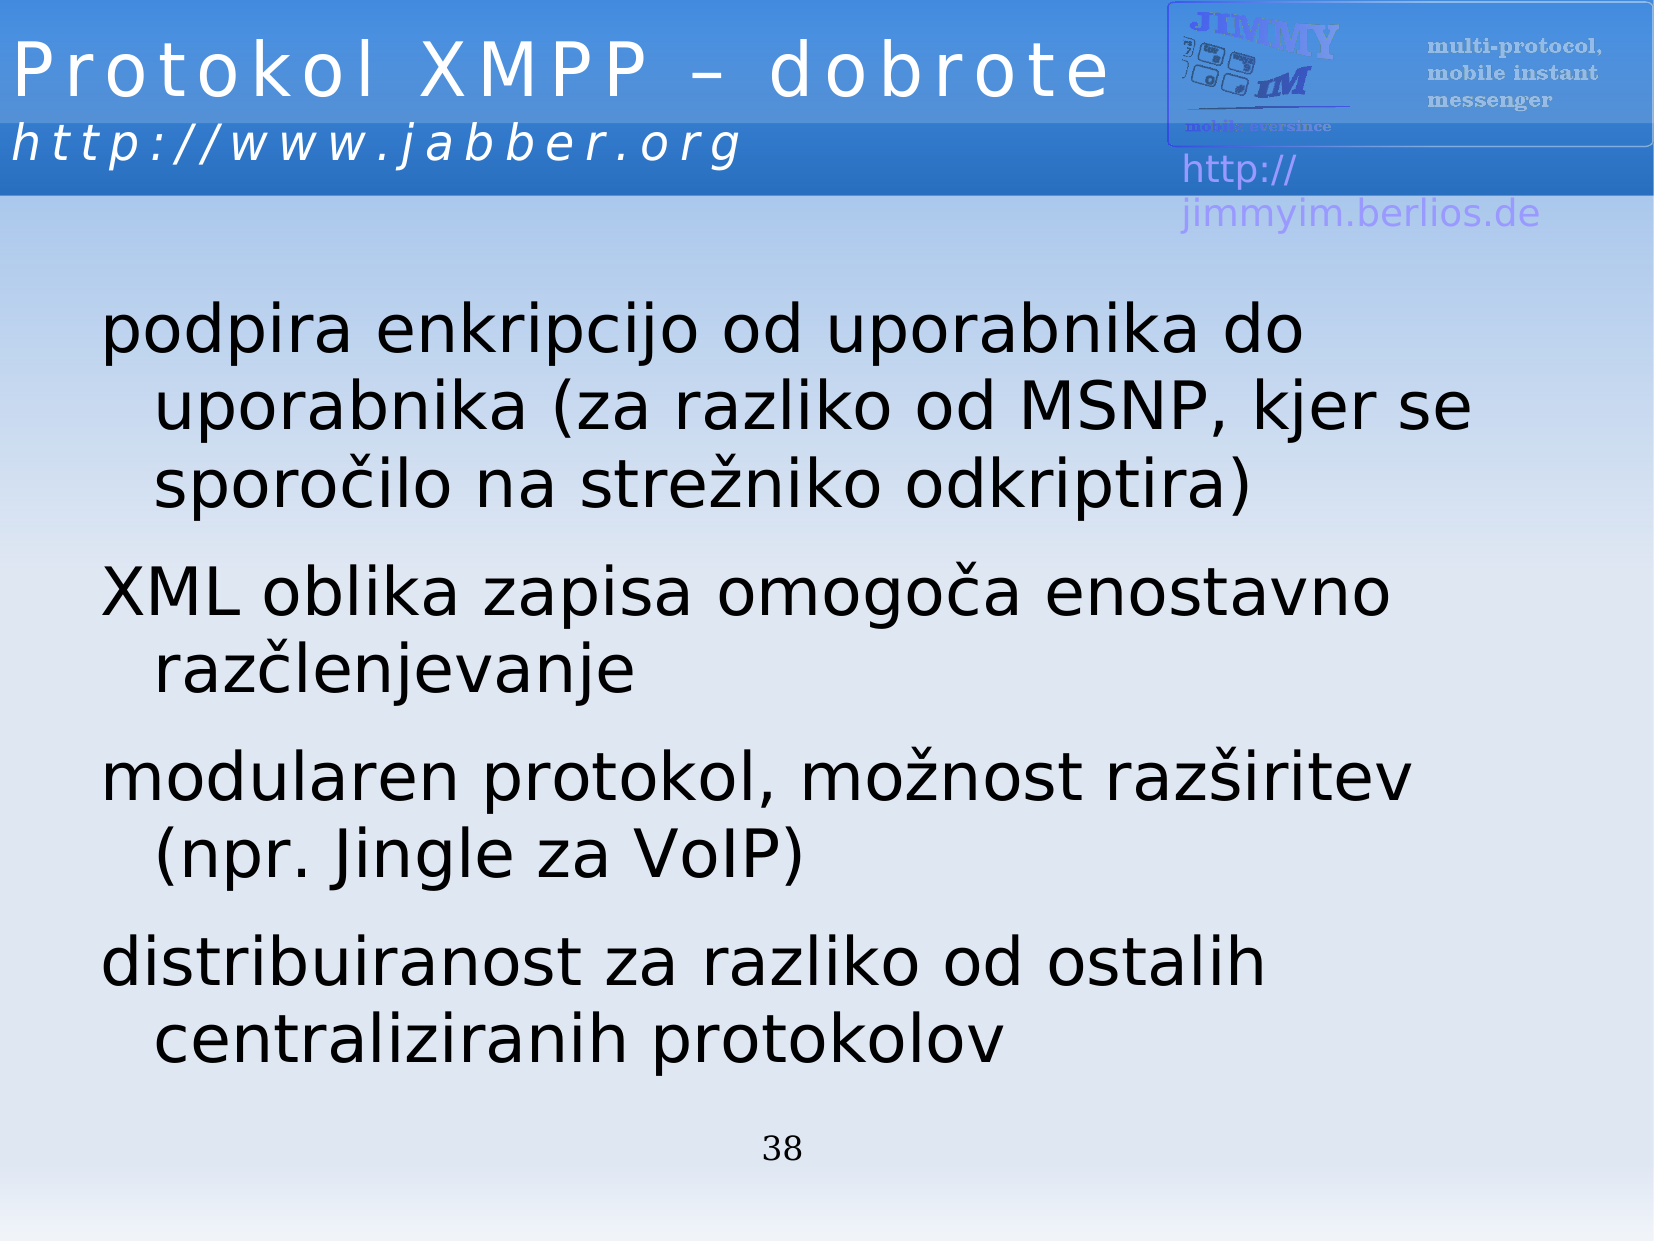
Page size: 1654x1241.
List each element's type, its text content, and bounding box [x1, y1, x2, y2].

list podpira enkripcijo od uporabnika do uporabnika (za razliko od MSNP, kjer se sporočilo na strežniko odkriptira) XML oblika zapisa omogoča enostavno razčlenjevanje modularen protokol, možnost razširitev (npr. Jingle za VoIP) distribuiranost za razliko od ostalih centraliziranih protokolov [82, 290, 1571, 1094]
title Protokol XMPP – dobrote http://www.jabber.org [11, 7, 1167, 192]
picture [0, 0, 1654, 1241]
